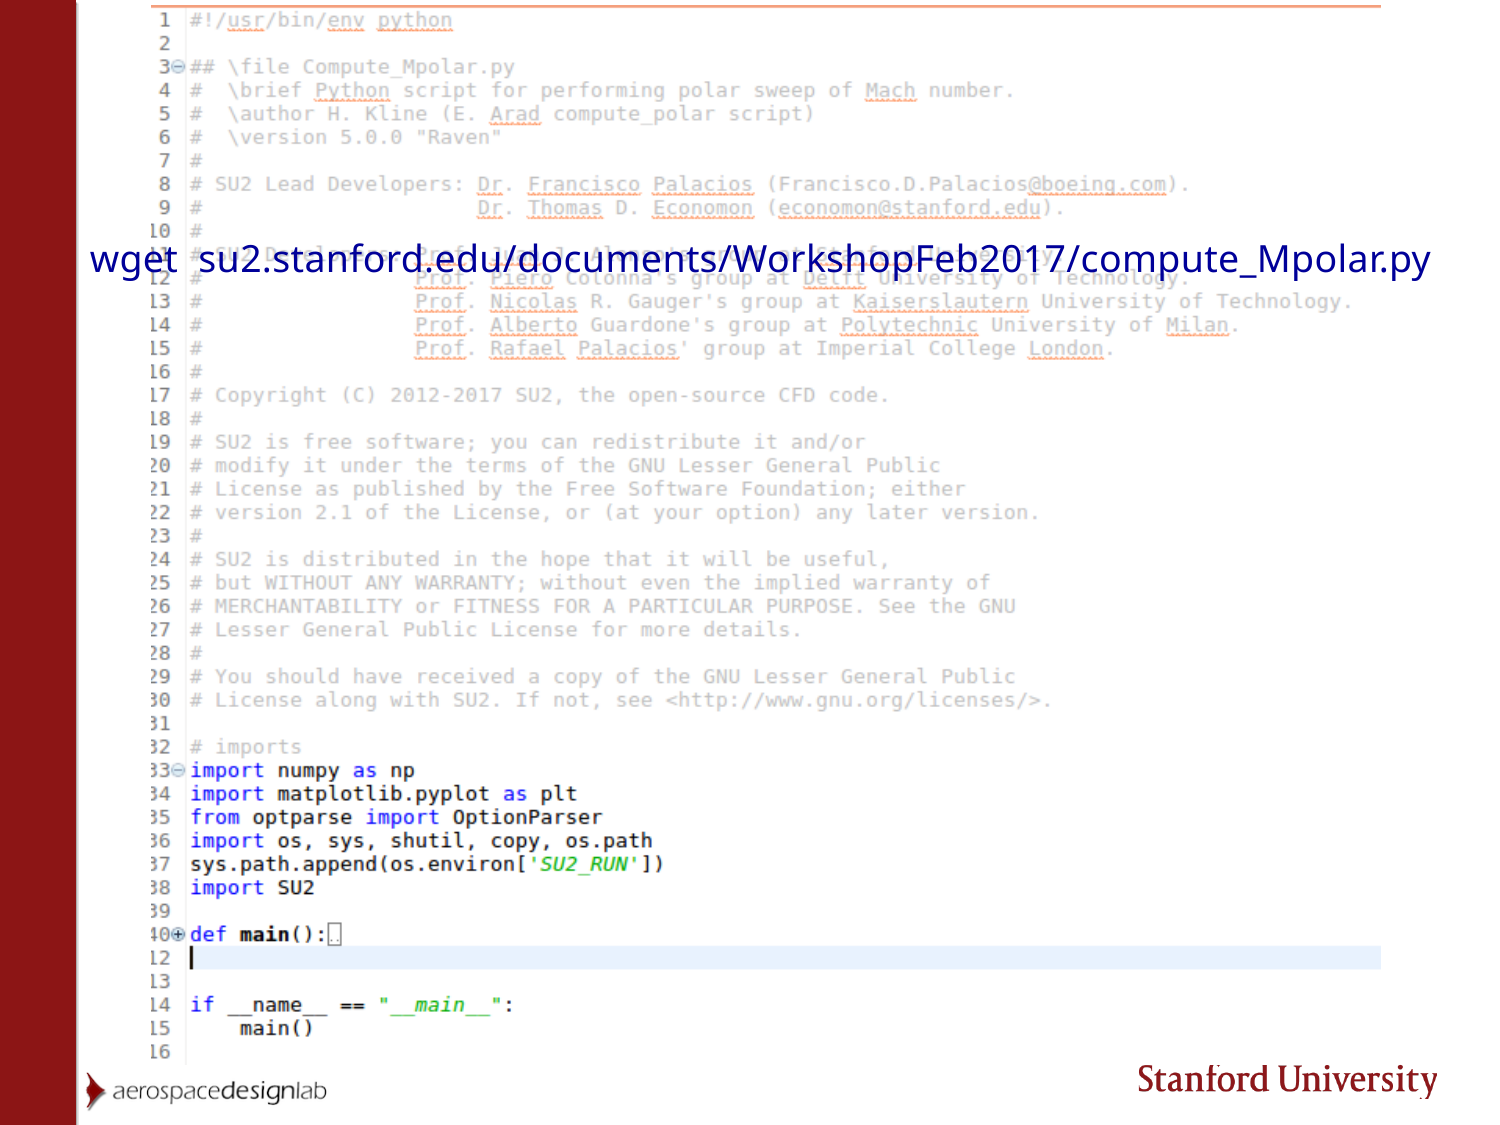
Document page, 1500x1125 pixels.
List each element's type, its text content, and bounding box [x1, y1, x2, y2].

text_box wget su2.stanford.edu/documents/WorkshopFeb2017/compute_Mpolar.py [75, 224, 1500, 371]
picture [151, 5, 1381, 224]
picture [82, 1071, 330, 1112]
picture [151, 371, 1381, 1066]
